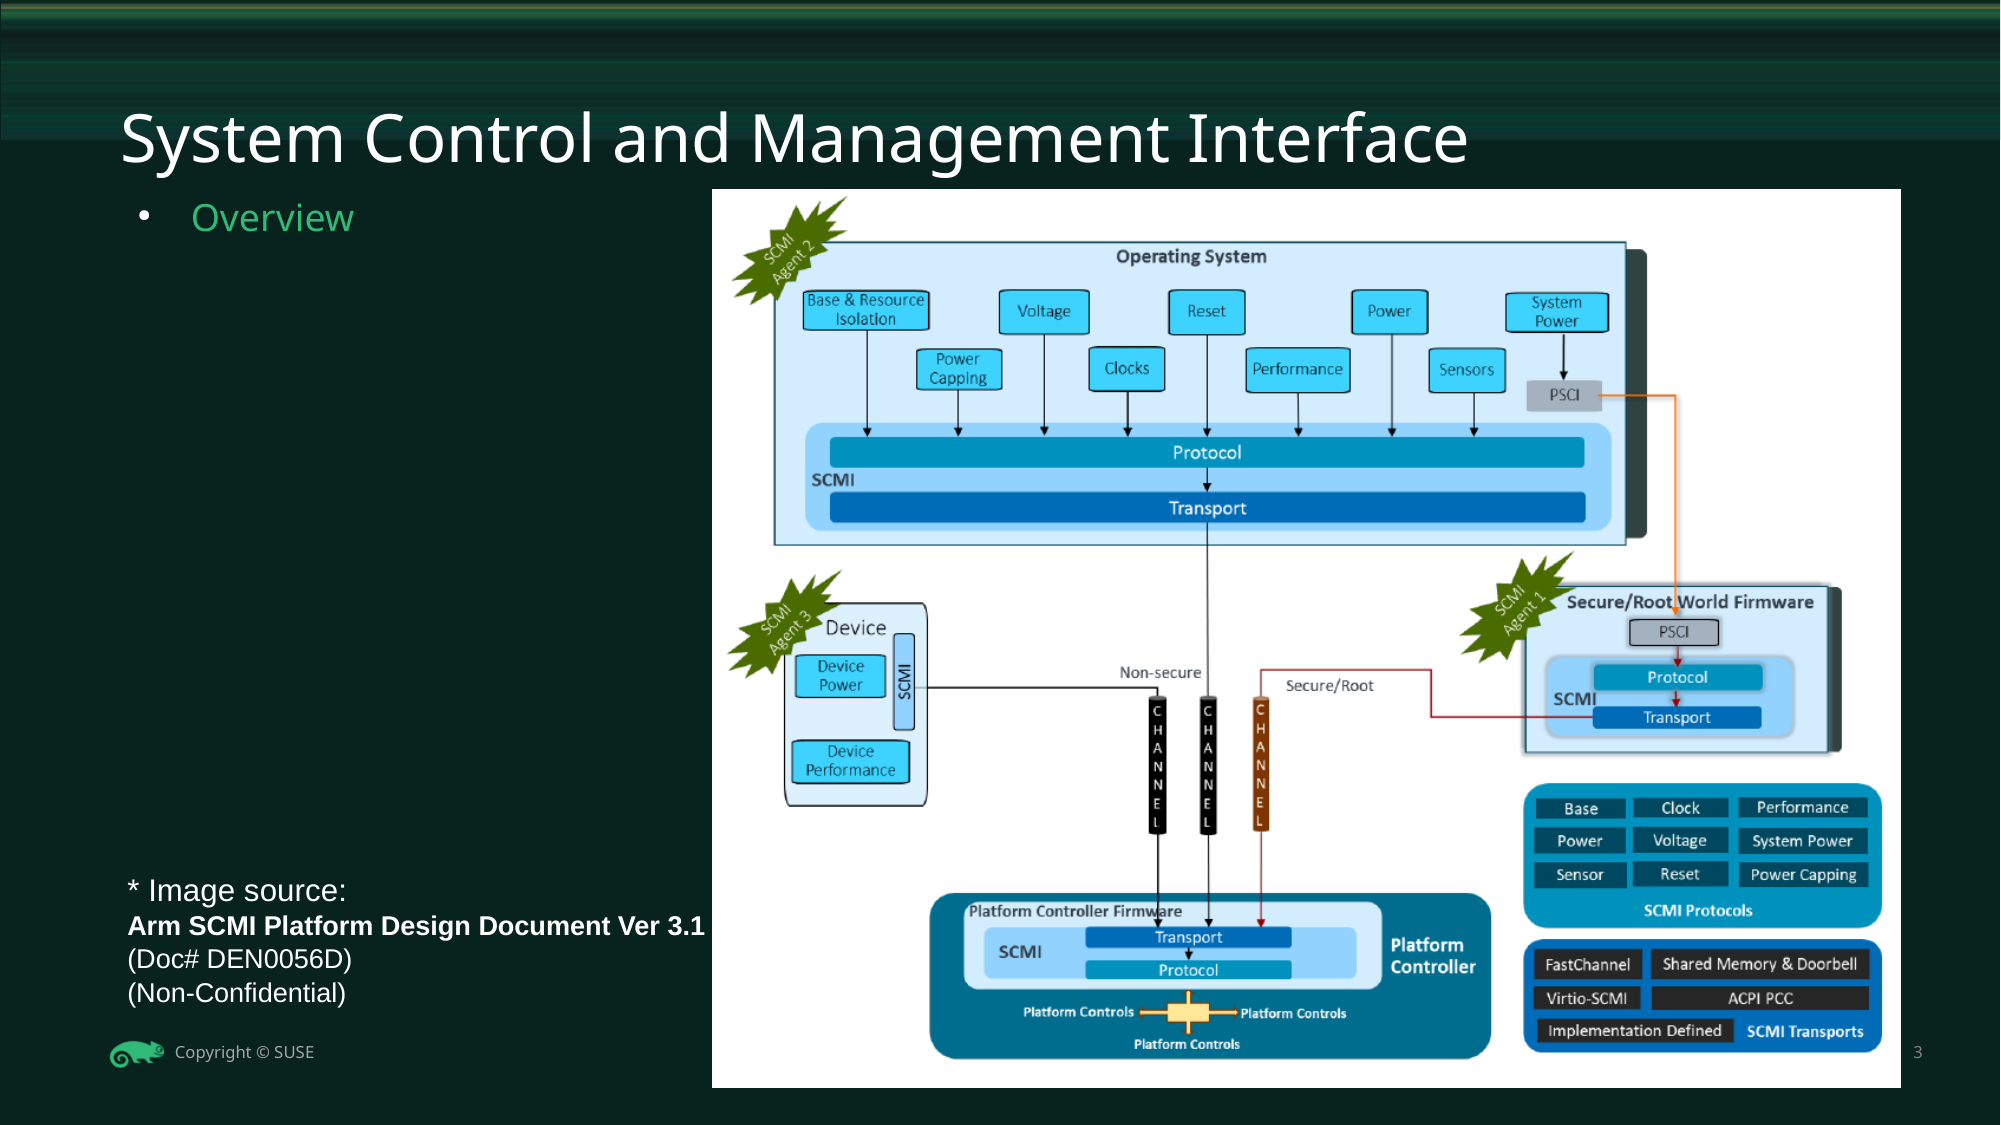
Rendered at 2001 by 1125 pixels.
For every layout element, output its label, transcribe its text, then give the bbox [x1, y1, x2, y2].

list Overview [120, 189, 712, 300]
title System Control and Management Interface [120, 103, 1880, 179]
text_box * Image source: Arm SCMI Platform Design Document Ver 3.1 (Doc# DEN0056D) (Non-Confidential) [112, 862, 712, 1050]
picture [99, 1031, 175, 1074]
picture [1, 0, 2001, 140]
picture [712, 189, 1901, 1088]
